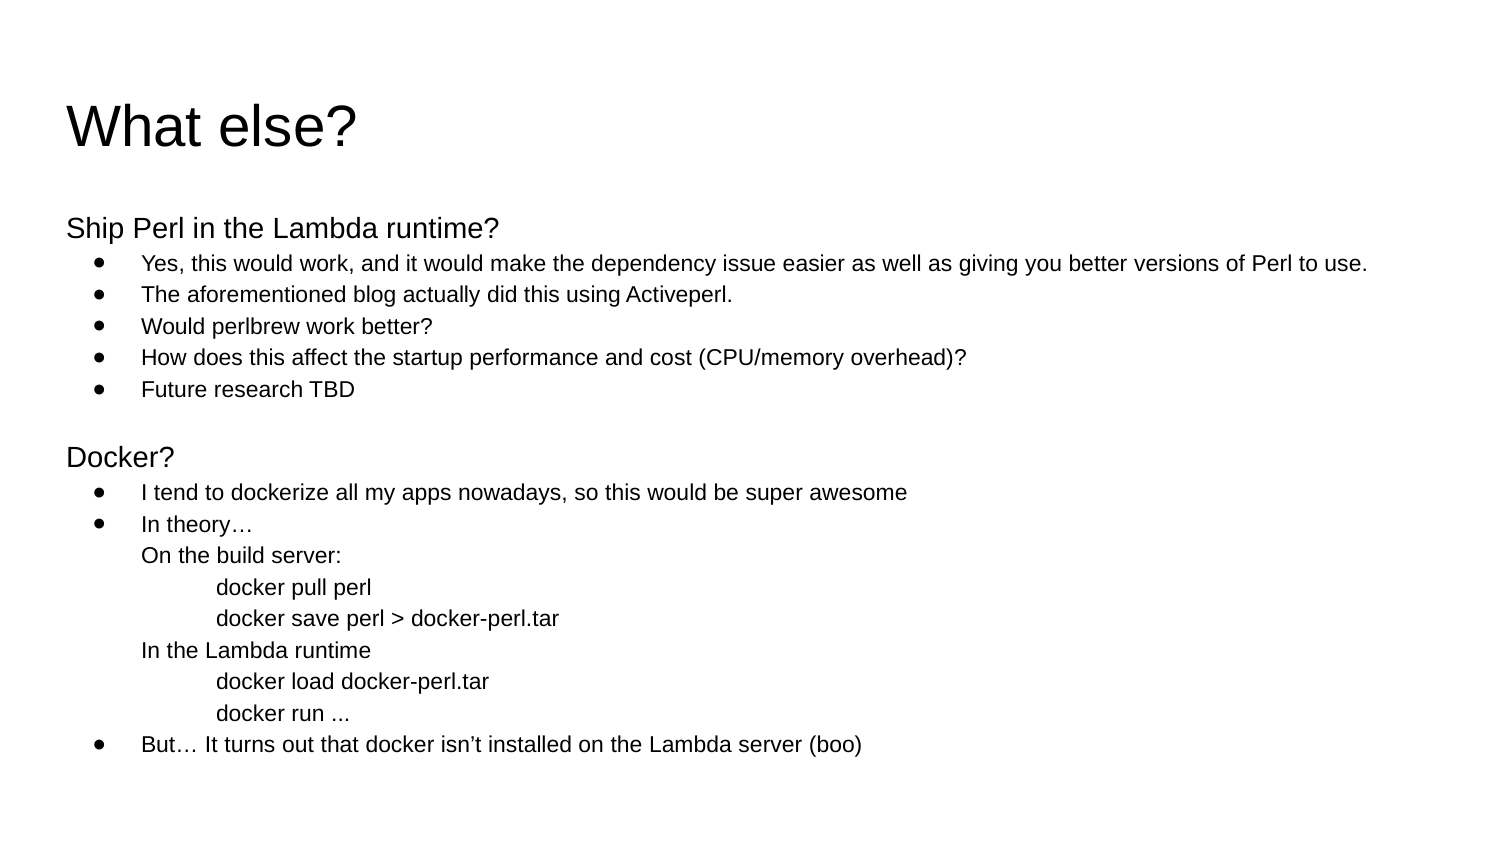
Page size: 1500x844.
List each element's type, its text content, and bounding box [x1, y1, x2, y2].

list Ship Perl in the Lambda runtime? Yes, this would work, and it would make the dependency issue easier as well as giving you better versions of Perl to use. The aforementioned blog actually did this using Activeperl. Would perlbrew work better? How does this affect the startup performance and cost (CPU/memory overhead)? Future research TBD Docker? I tend to dockerize all my apps nowadays, so this would be super awesome In theory… On the build server: docker pull perl docker save perl > docker-perl.tar In the Lambda runtime docker load docker-perl.tar docker run ... But… It turns out that docker isn’t installed on the Lambda server (boo) [51, 189, 1449, 750]
title What else? [51, 72, 1449, 167]
